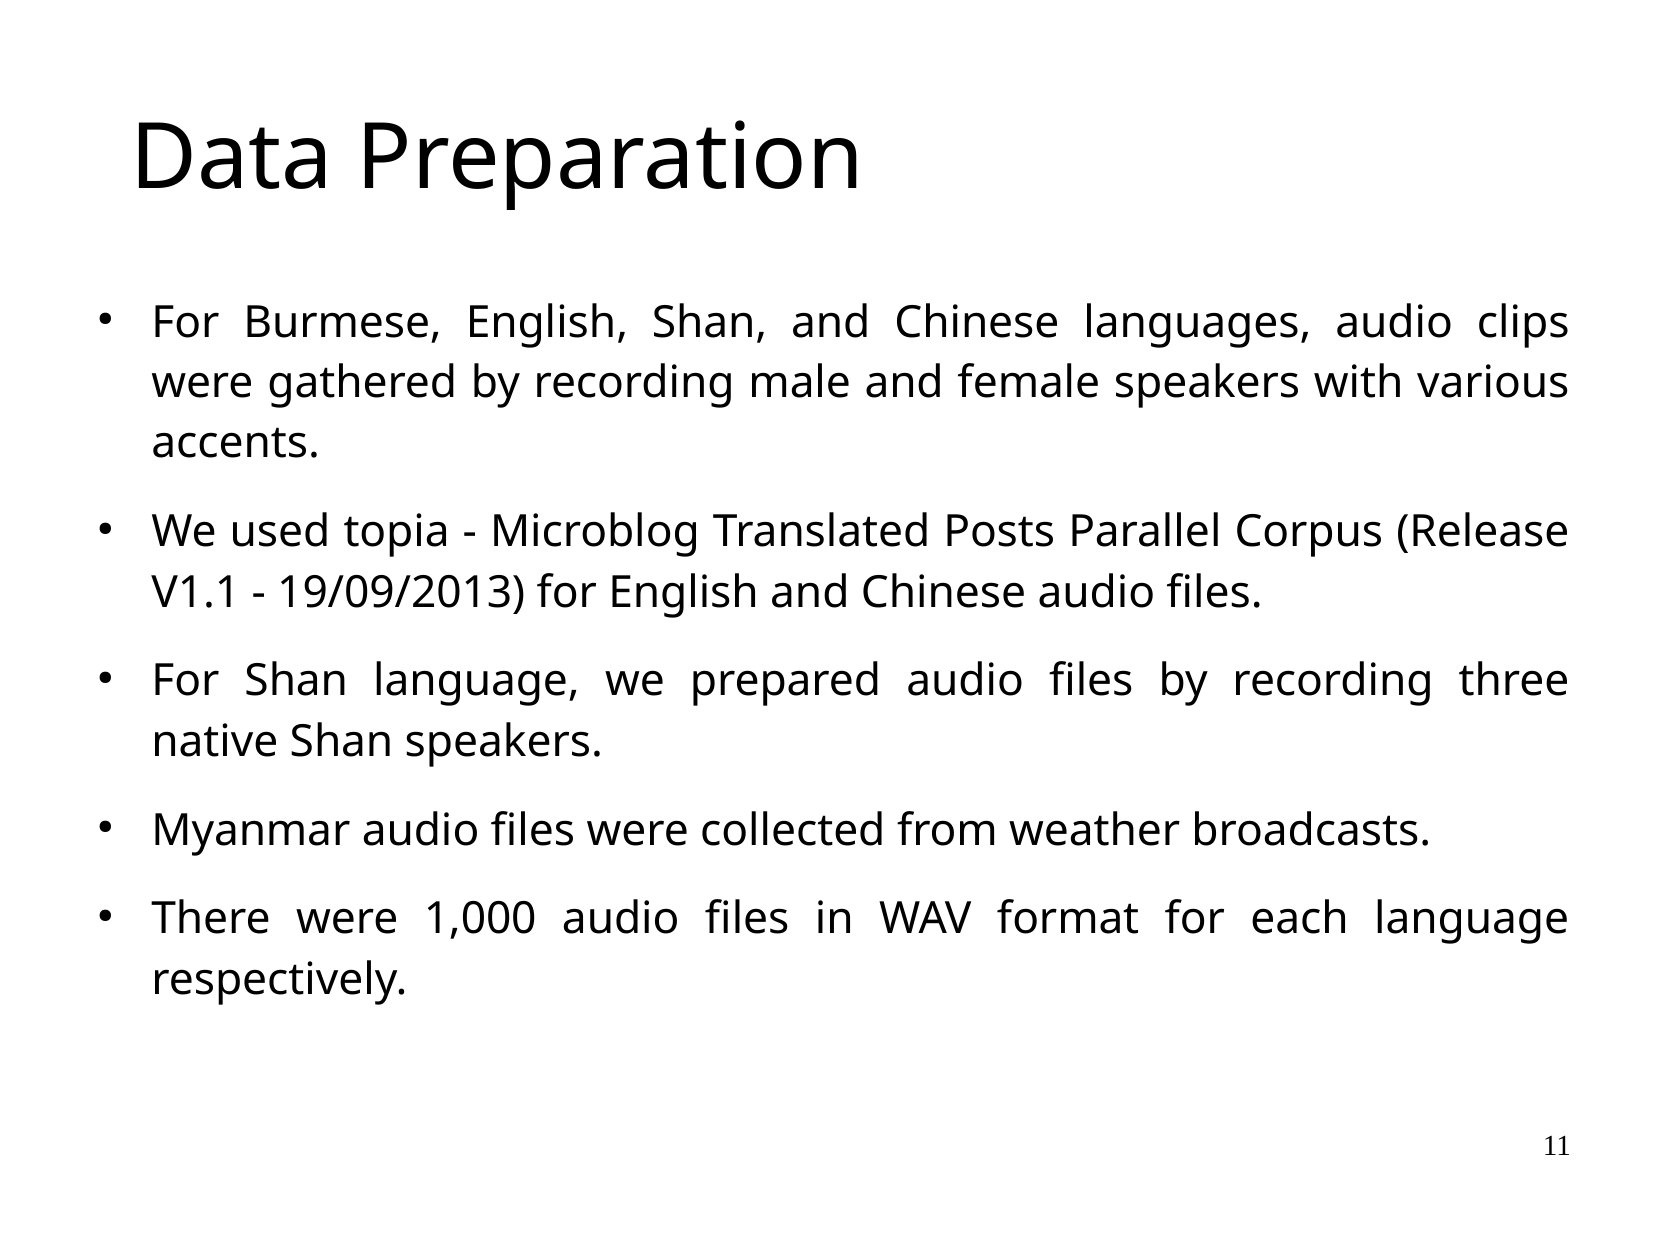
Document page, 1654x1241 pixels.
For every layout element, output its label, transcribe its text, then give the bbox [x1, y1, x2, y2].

list For Burmese, English, Shan, and Chinese languages, audio clips were gathered by recording male and female speakers with various accents. We used topia - Microblog Translated Posts Parallel Corpus (Release V1.1 - 19/09/2013) for English and Chinese audio files. For Shan language, we prepared audio files by recording three native Shan speakers. Myanmar audio files were collected from weather broadcasts. There were 1,000 audio files in WAV format for each language respectively. [82, 290, 1571, 1010]
title Data Preparation [82, 49, 1571, 257]
